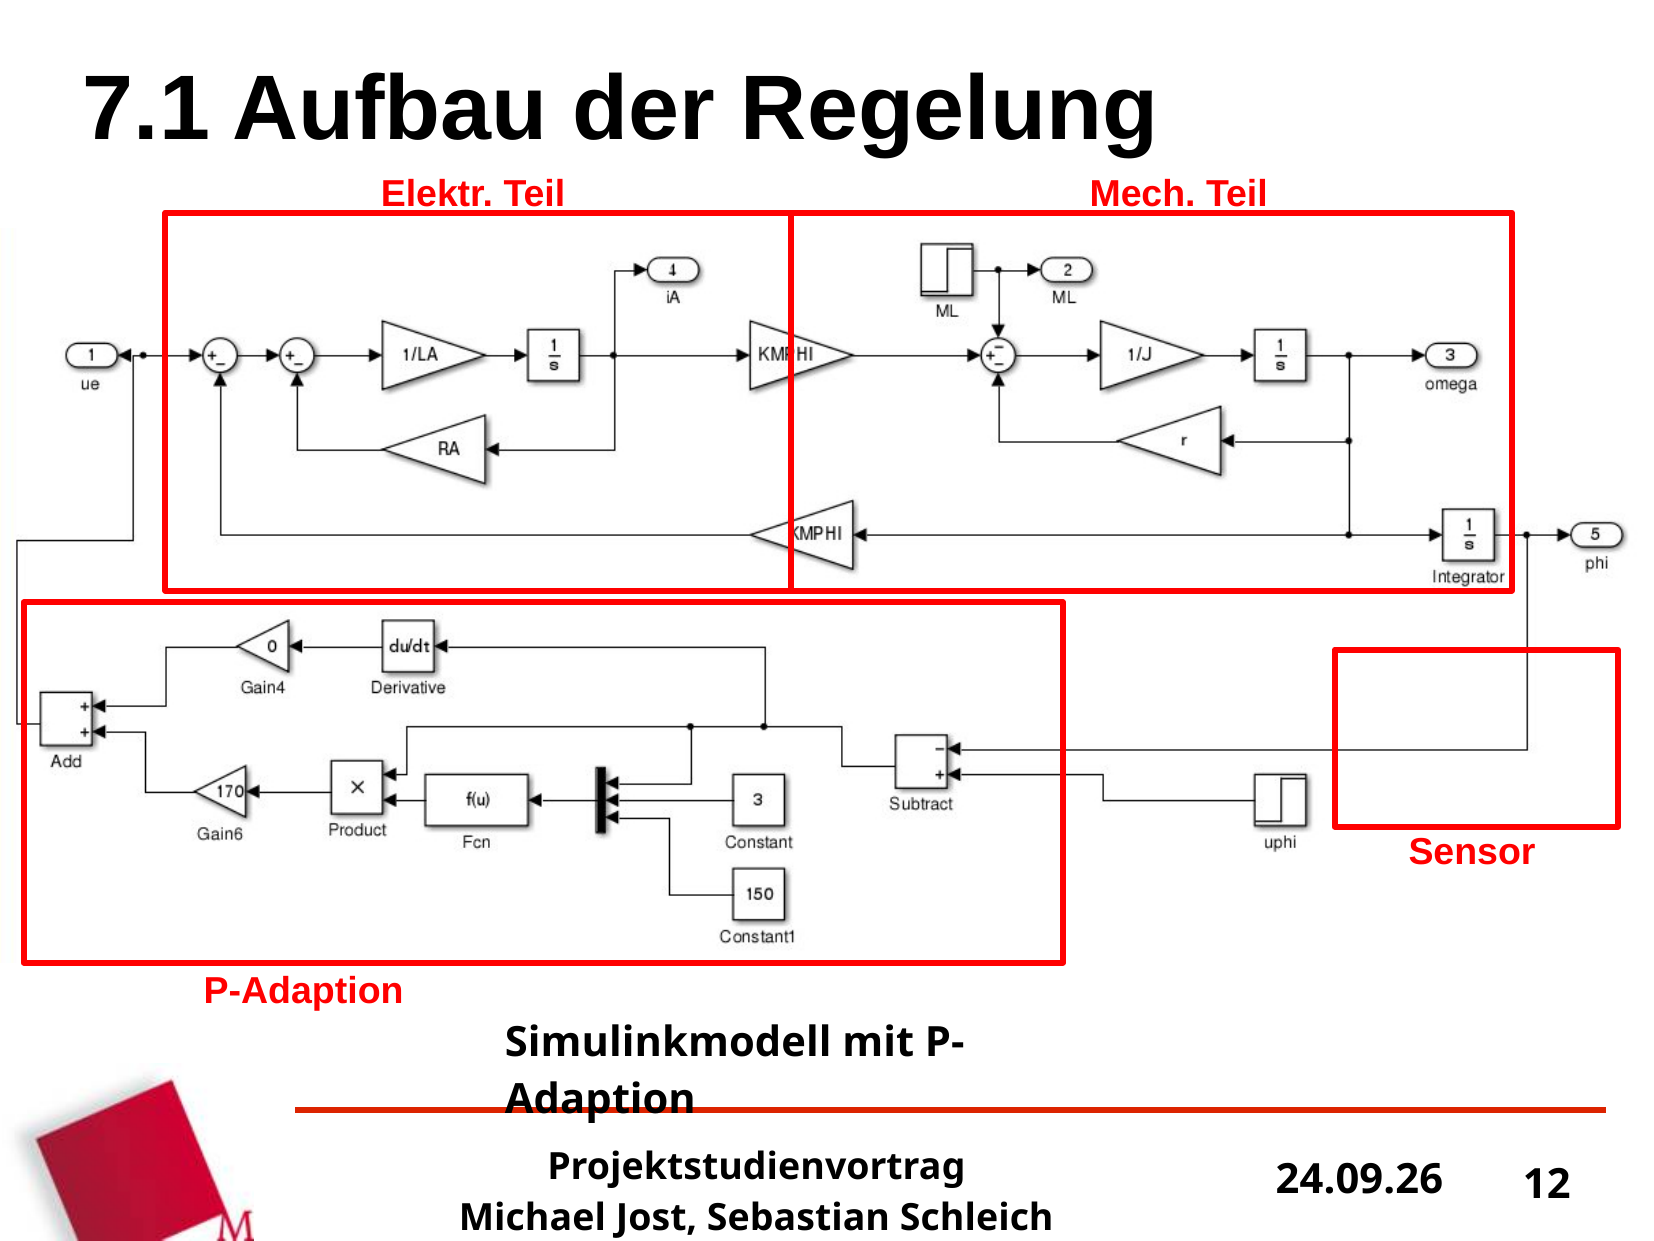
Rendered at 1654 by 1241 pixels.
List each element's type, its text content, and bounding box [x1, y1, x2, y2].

title 7.1 Aufbau der Regelung [82, 49, 1571, 166]
text_box Mech. Teil [1074, 165, 1359, 223]
picture [0, 228, 1654, 963]
text_box Sensor [1393, 823, 1583, 880]
text_box Simulinkmodell mit P-Adaption [490, 1003, 1164, 1069]
picture [2, 1063, 254, 1241]
picture [794, 228, 1509, 588]
text_box P-Adaption [188, 962, 473, 1020]
picture [168, 228, 788, 588]
picture [27, 605, 1060, 960]
text_box Elektr. Teil [366, 165, 650, 223]
